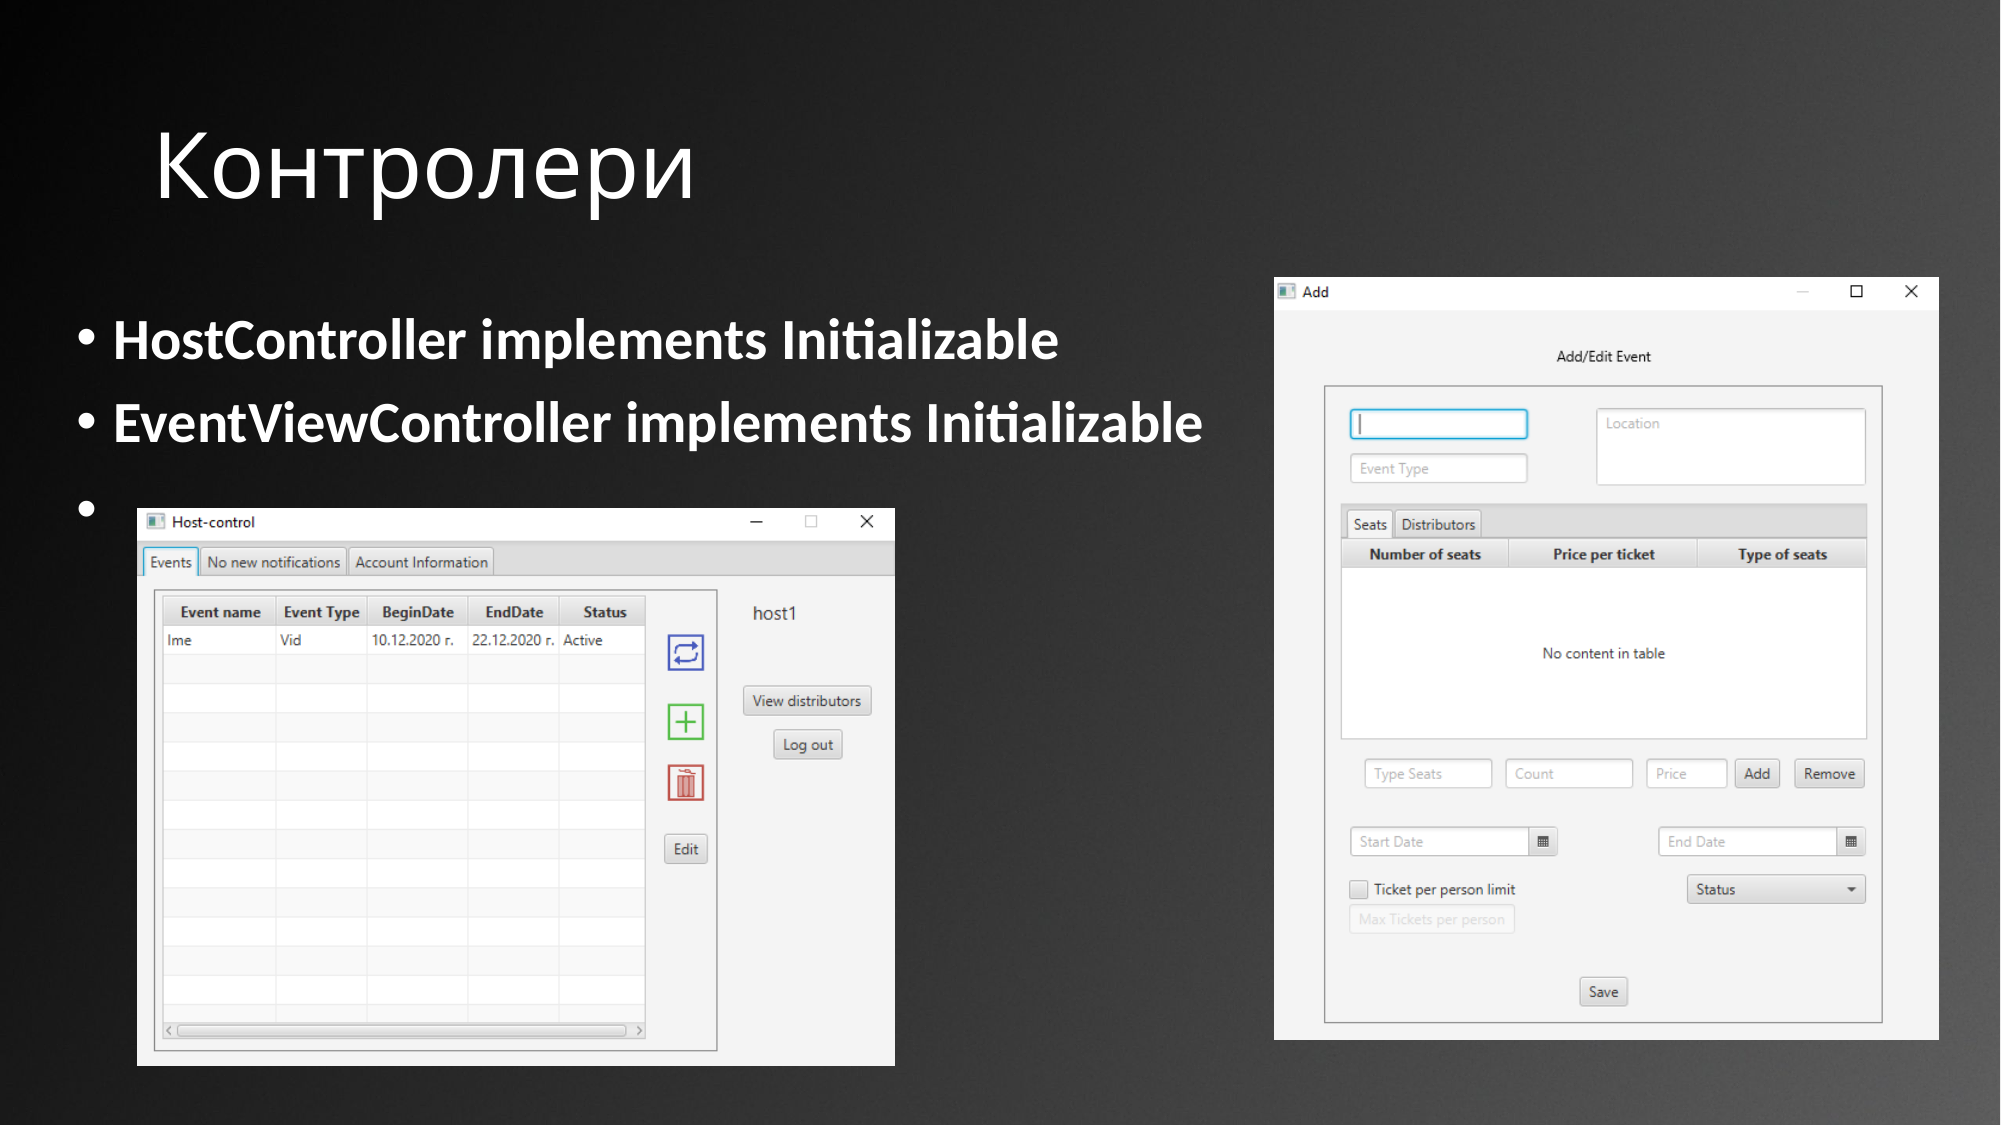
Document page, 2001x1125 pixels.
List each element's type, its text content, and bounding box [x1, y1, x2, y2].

picture [1274, 277, 1939, 1040]
picture [137, 508, 895, 1066]
list HostController implements Initializable EventViewController implements Initializable [61, 301, 1274, 1016]
title Контролери [137, 59, 1863, 278]
